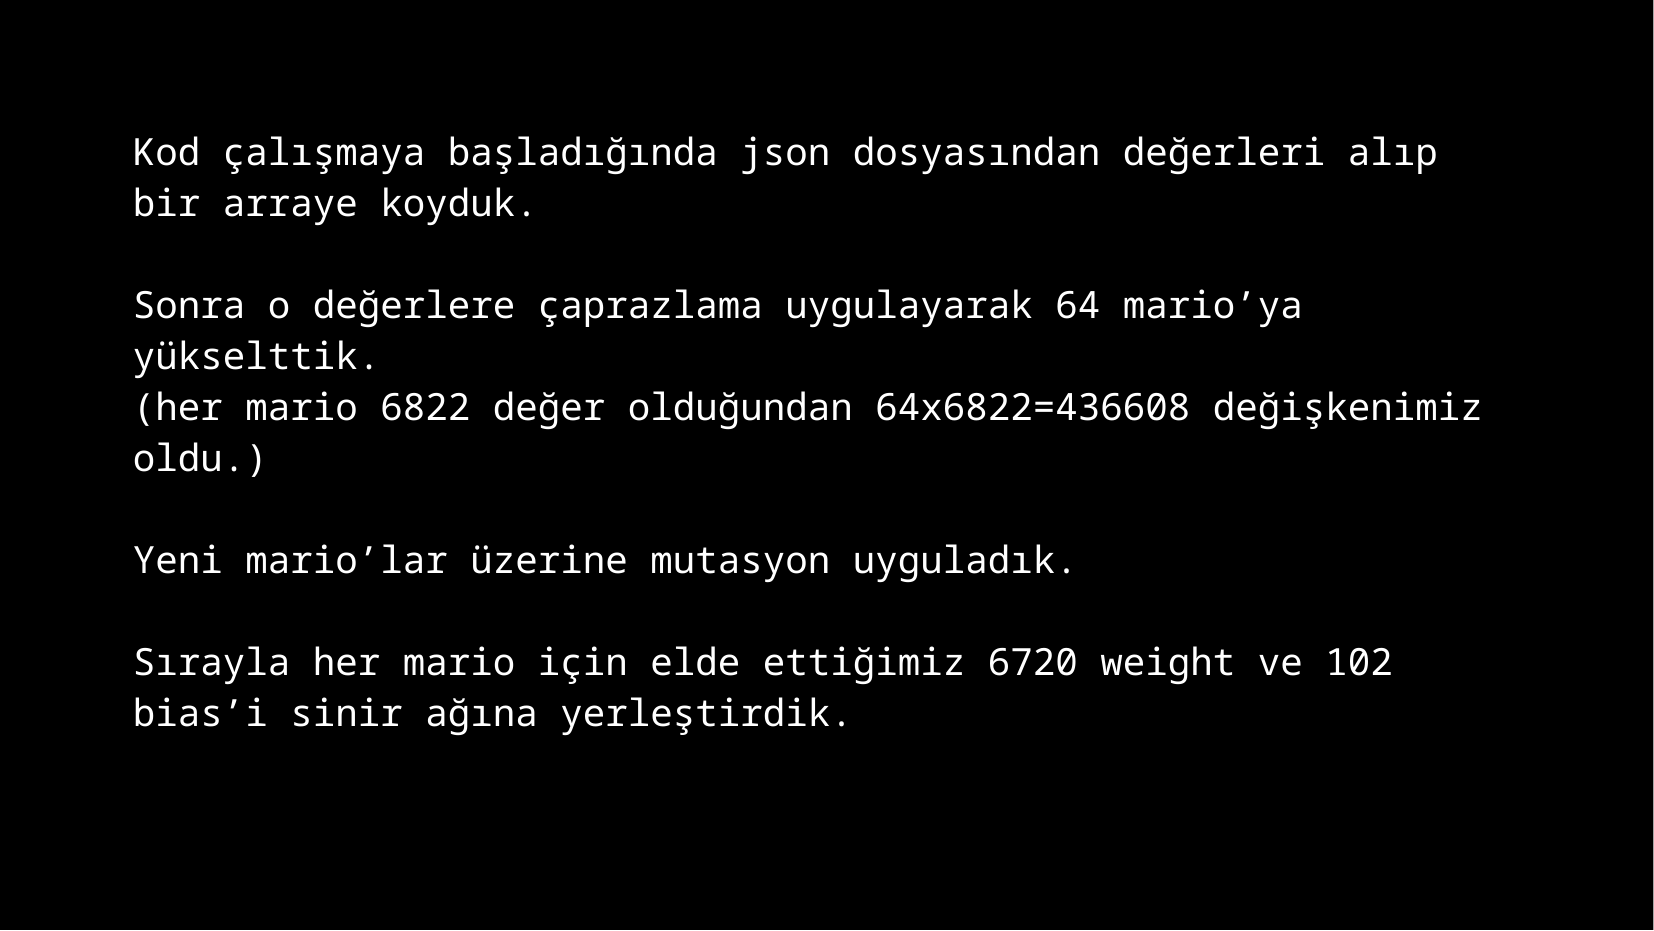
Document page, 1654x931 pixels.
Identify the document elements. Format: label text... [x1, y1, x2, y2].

text_box Kod çalışmaya başladığında json dosyasından değerleri alıp bir arraye koyduk. Sonra o değerlere çaprazlama uygulayarak 64 mario’ya yükselttik. (her mario 6822 değer olduğundan 64x6822=436608 değişkenimiz oldu.) Yeni mario’lar üzerine mutasyon uyguladık. Sırayla her mario için elde ettiğimiz 6720 weight ve 102 bias’i sinir ağına yerleştirdik. [118, 118, 1536, 827]
